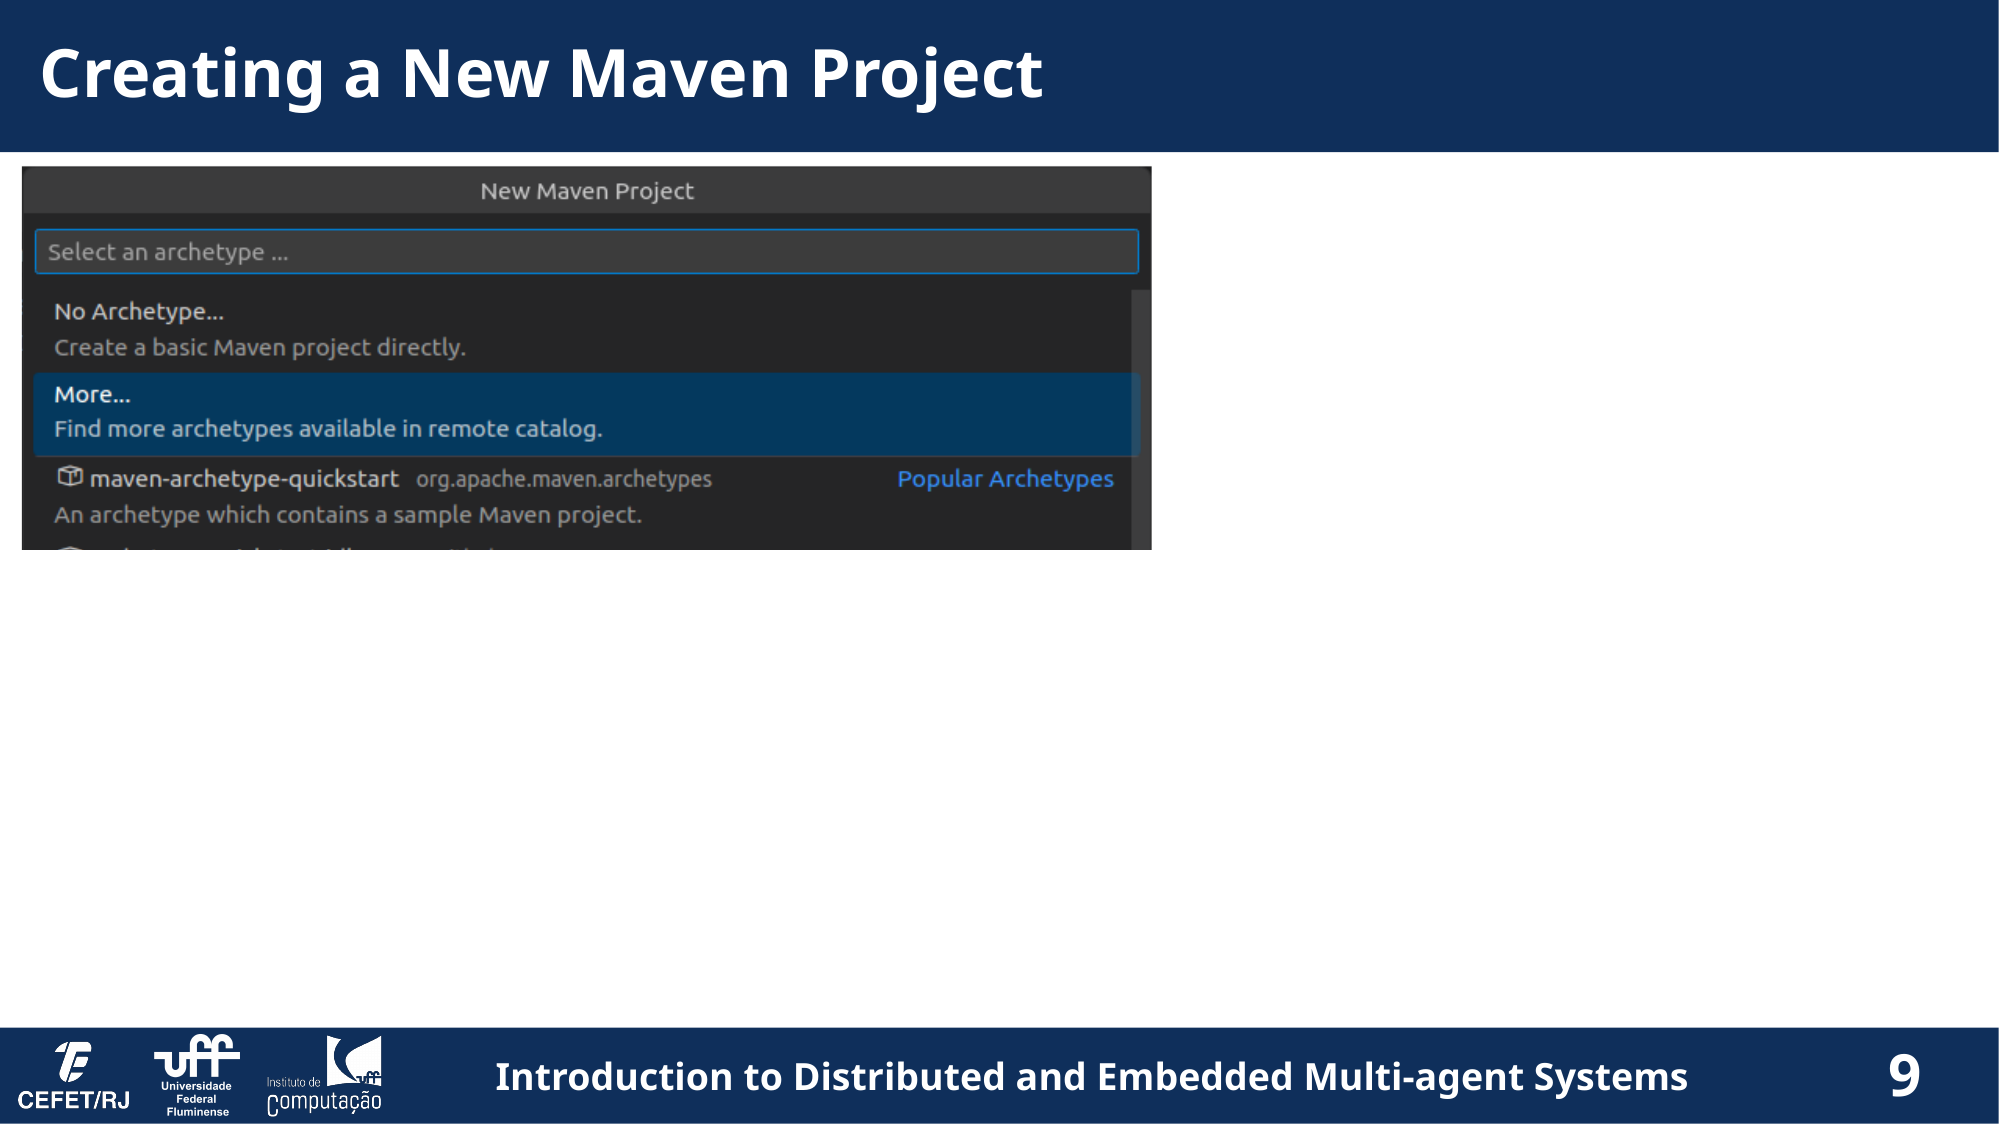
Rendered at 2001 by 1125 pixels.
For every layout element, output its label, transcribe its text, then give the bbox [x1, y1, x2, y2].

picture [265, 1033, 383, 1117]
picture [153, 1033, 241, 1121]
picture [18, 1021, 129, 1125]
picture [21, 165, 1152, 550]
text_box Creating a New Maven Project [25, 23, 1999, 119]
